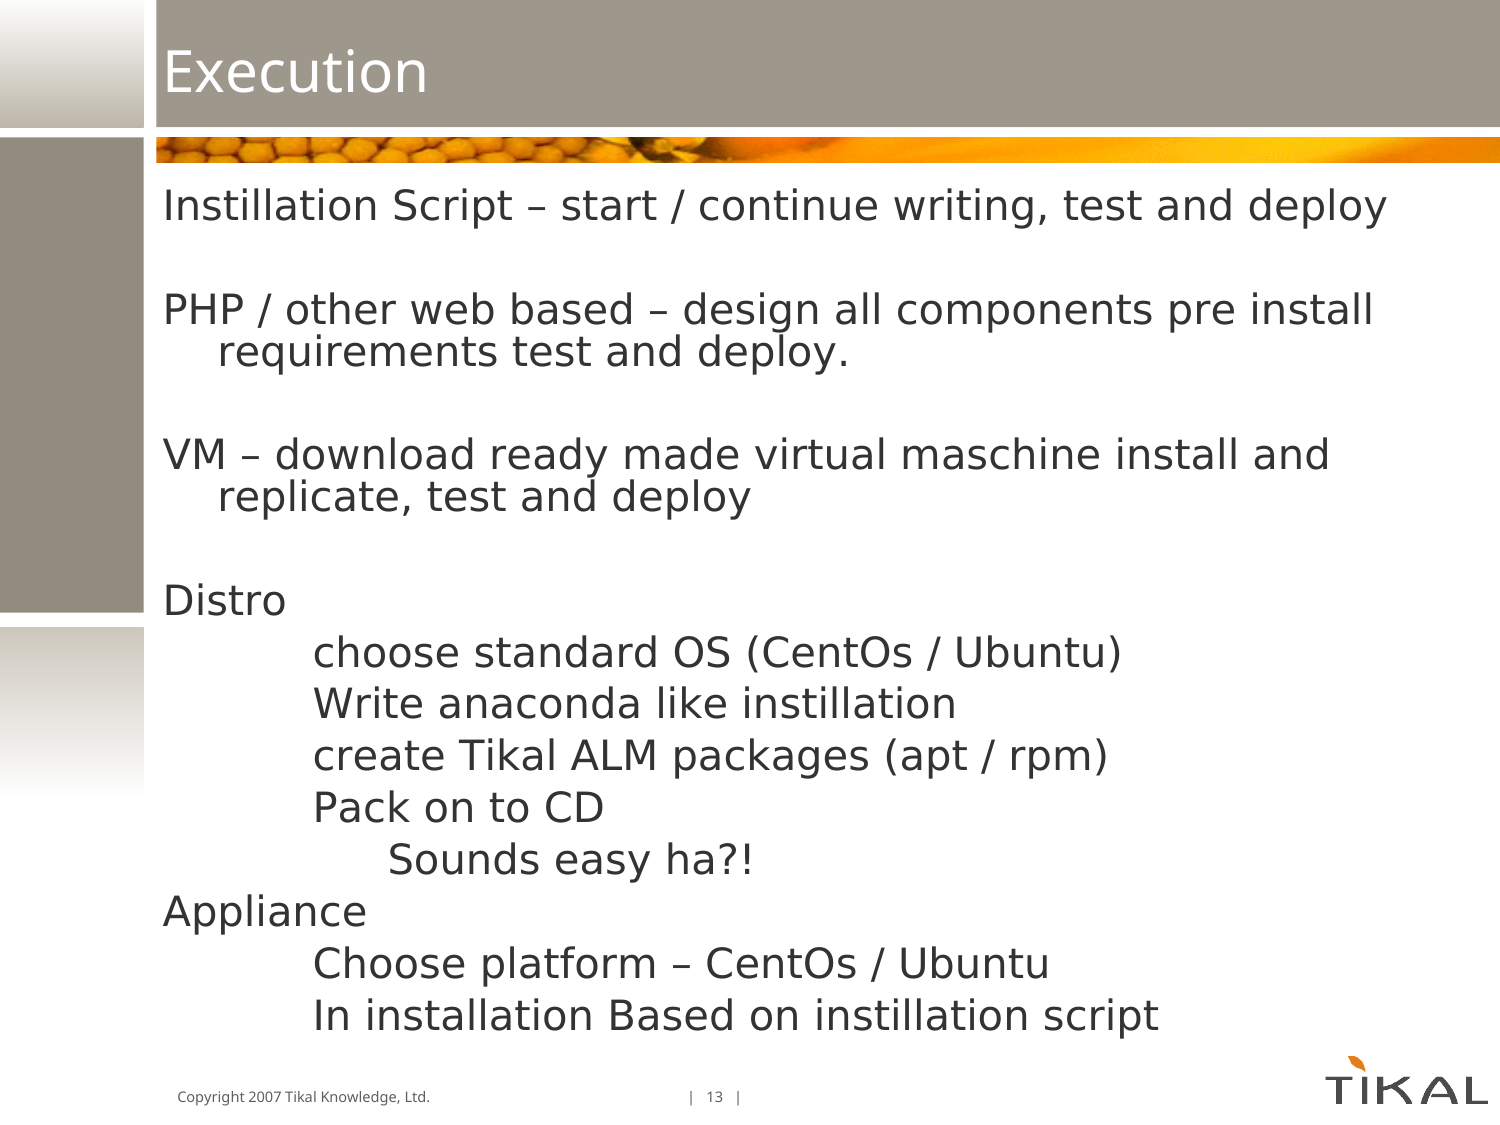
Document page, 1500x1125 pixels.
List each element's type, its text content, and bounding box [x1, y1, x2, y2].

text_box Instillation Script – start / continue writing, test and deploy PHP / other web based – design all components pre install requirements test and deploy. VM – download ready made virtual maschine install and replicate, test and deploy Distro choose standard OS (CentOs / Ubuntu) Write anaconda like instillation create Tikal ALM packages (apt / rpm) Pack on to CD Sounds easy ha?! Appliance Choose platform – CentOs / Ubuntu In installation Based on instillation script [162, 187, 1475, 1023]
picture [1312, 1034, 1500, 1125]
picture [156, 137, 1500, 163]
text_box Execution [162, 24, 1449, 125]
